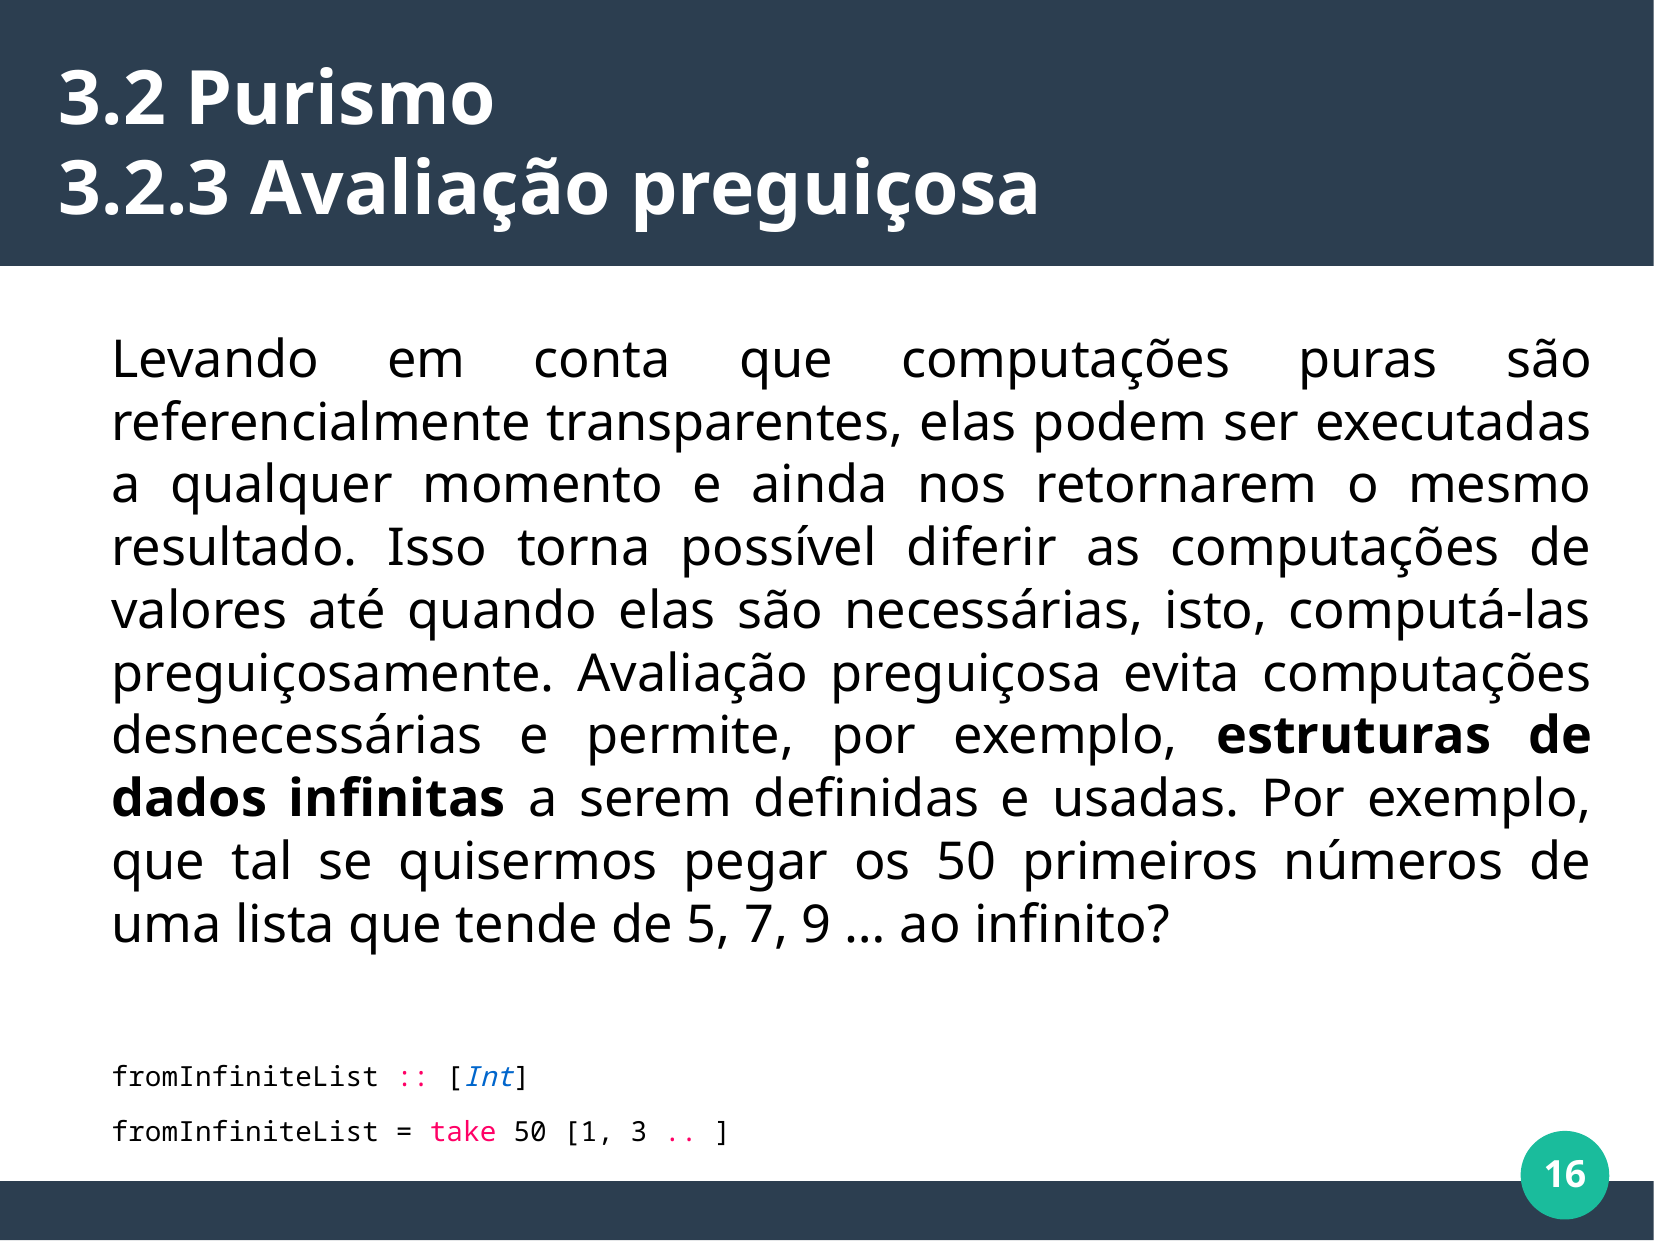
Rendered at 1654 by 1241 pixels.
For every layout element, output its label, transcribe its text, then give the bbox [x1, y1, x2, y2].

list Levando em conta que computações puras são referencialmente transparentes, elas podem ser executadas a qualquer momento e ainda nos retornarem o mesmo resultado. Isso torna possível diferir as computações de valores até quando elas são necessárias, isto, computá-las preguiçosamente. Avaliação preguiçosa evita computações desnecessárias e permite, por exemplo, estruturas de dados infinitas a serem definidas e usadas. Por exemplo, que tal se quisermos pegar os 50 primeiros números de uma lista que tende de 5, 7, 9 … ao infinito? fromInfiniteList :: [Int] fromInfiniteList = take 50 [1, 3 .. ] [59, 324, 1595, 1152]
text_box <número> [1505, 1116, 1625, 1235]
title 3.2 Purismo 3.2.3 Avaliação preguiçosa [59, 49, 1595, 207]
